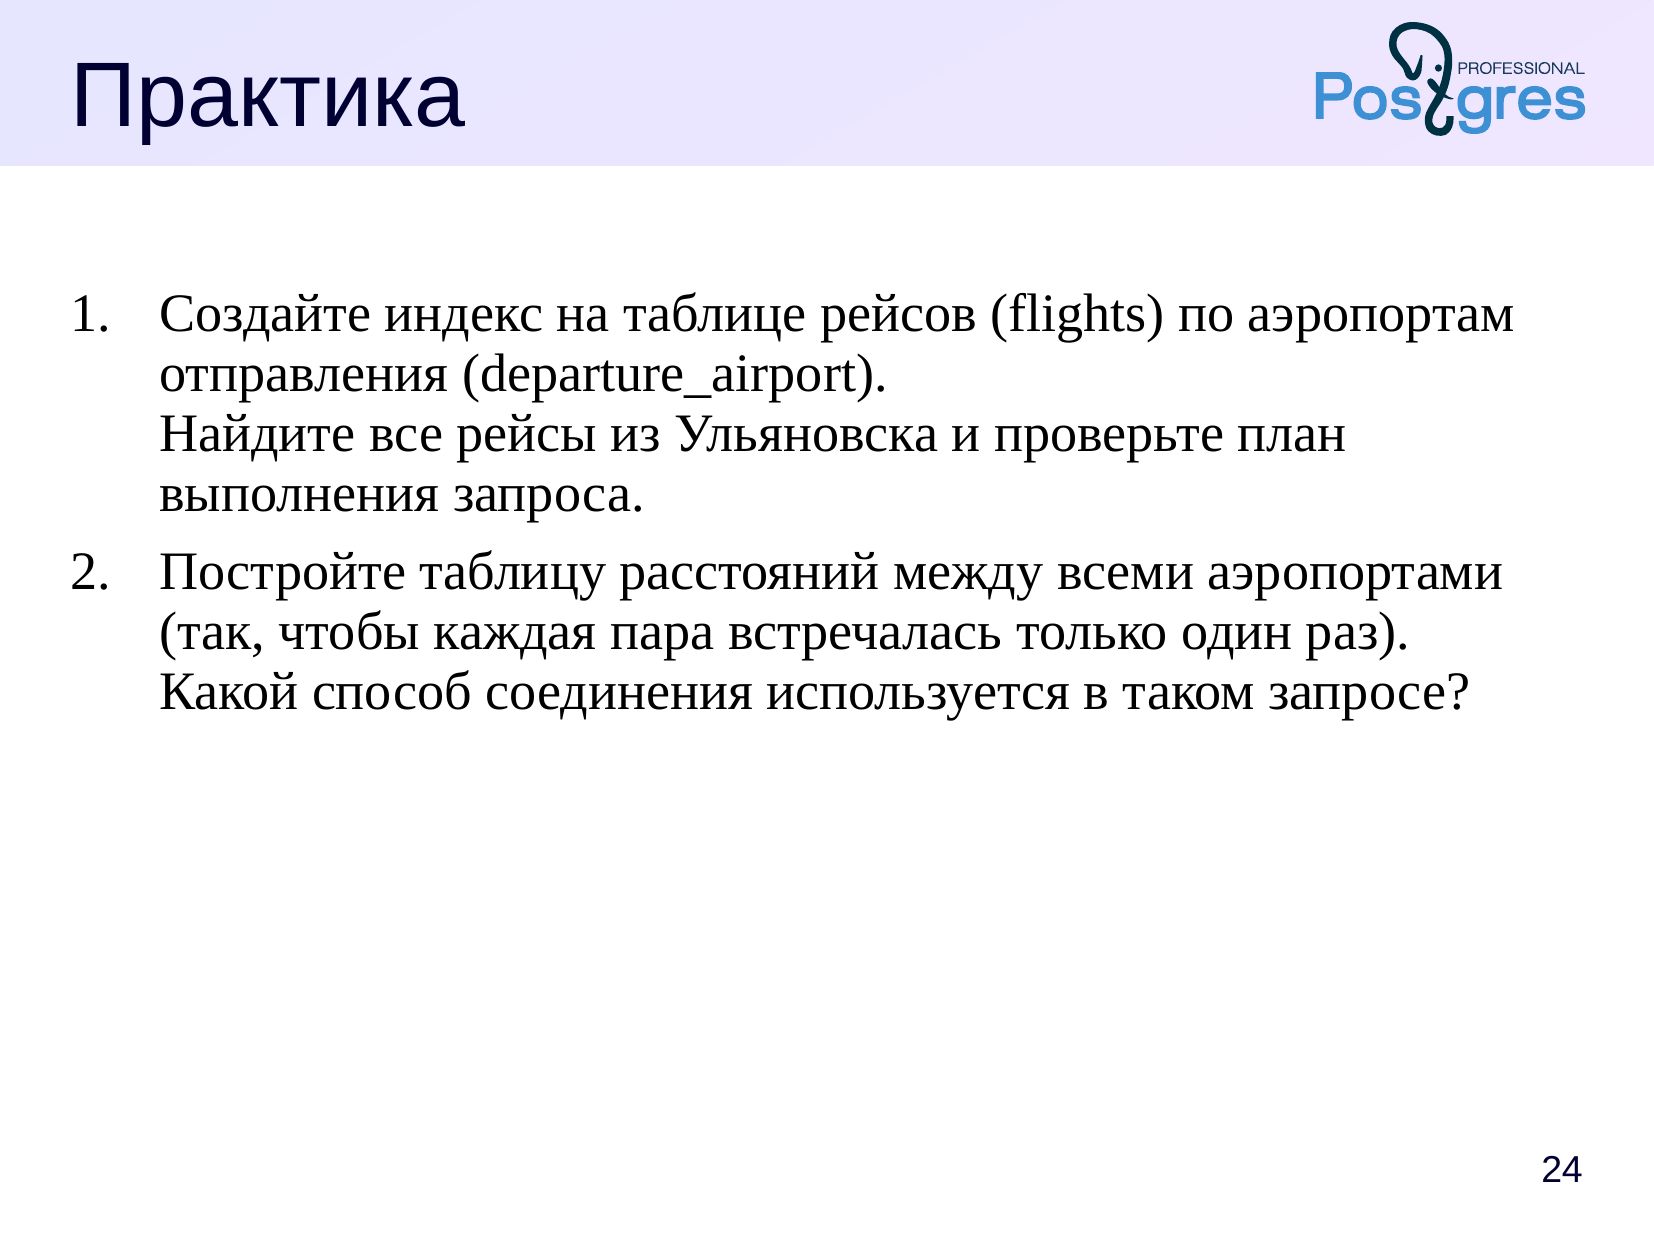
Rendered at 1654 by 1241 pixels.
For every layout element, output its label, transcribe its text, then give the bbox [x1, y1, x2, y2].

list Создайте индекс на таблице рейсов (flights) по аэропортам отправления (departure_airport). Найдите все рейсы из Ульяновска и проверьте план выполнения запроса. Постройте таблицу расстояний между всеми аэропортами (так, чтобы каждая пара встречалась только один раз). Какой способ соединения используется в таком запросе? [70, 283, 1583, 1134]
title Практика [70, 43, 1241, 147]
